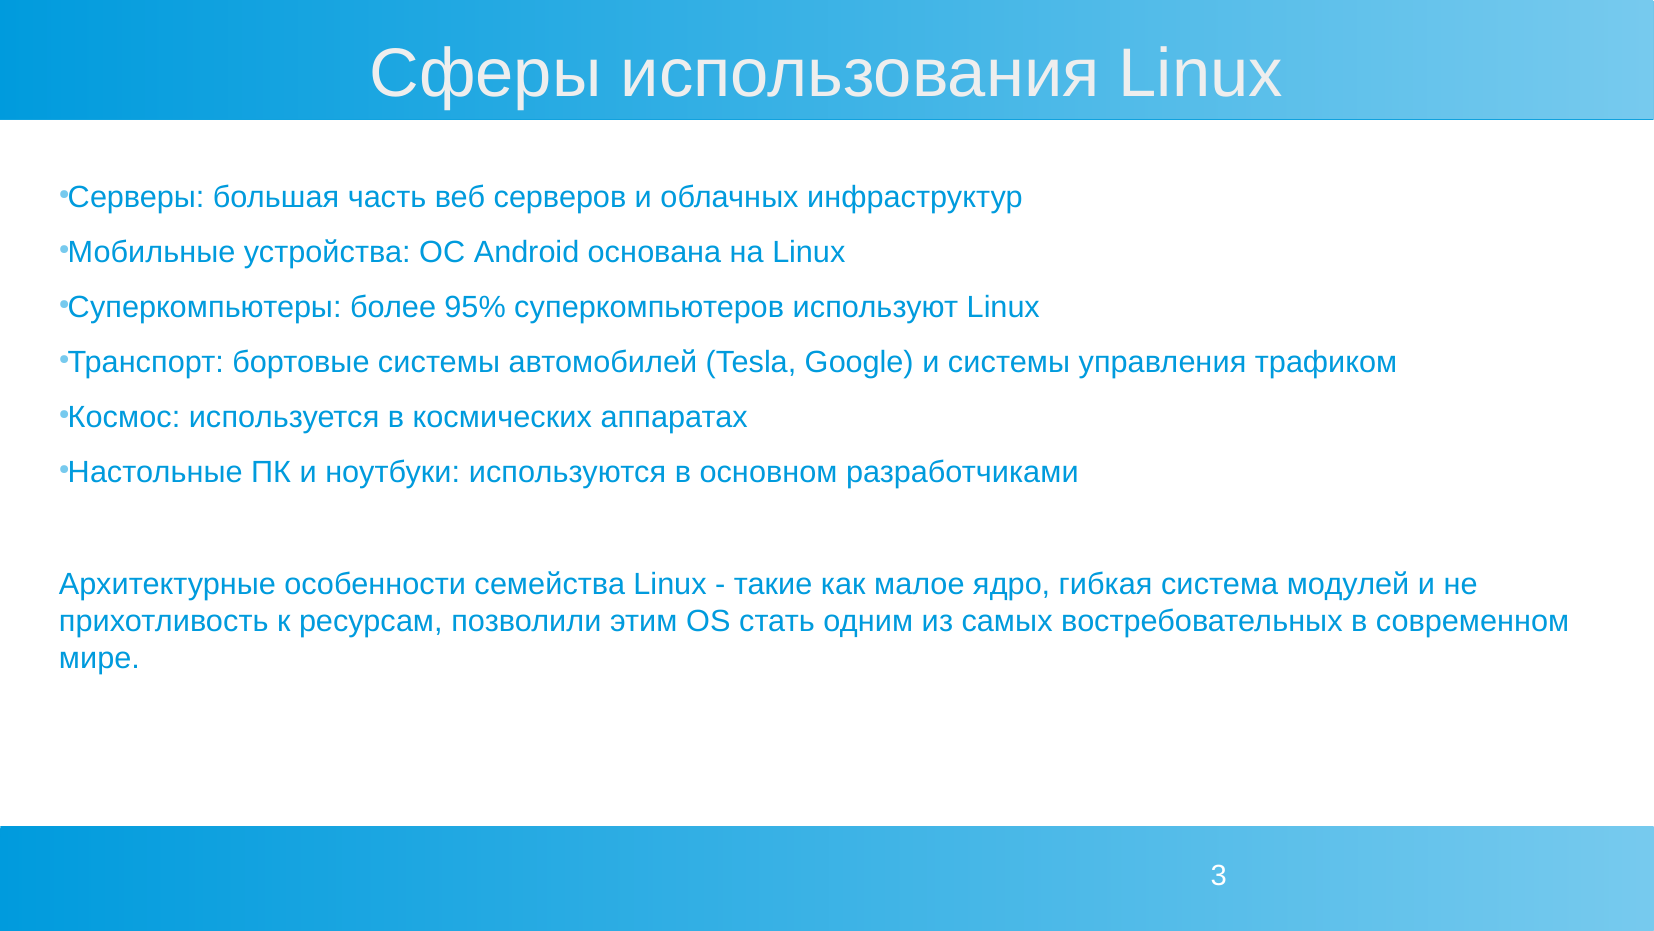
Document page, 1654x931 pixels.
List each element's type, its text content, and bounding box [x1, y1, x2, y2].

title Сферы использования Linux [59, 29, 1595, 108]
text_box [1210, 856, 1595, 916]
list Серверы: большая часть веб серверов и облачных инфраструктур Мобильные устройства: ОС Android основана на Linux Суперкомпьютеры: более 95% суперкомпьютеров используют Linux Транспорт: бортовые системы автомобилей (Tesla, Google) и системы управления трафиком Космос: используется в космических аппаратах Настольные ПК и ноутбуки: используются в основном разработчиками Архитектурные особенности семейства Linux - такие как малое ядро, гибкая система модулей и не прихотливость к ресурсам, позволили этим OS стать одним из самых востребовательных в современном мире. [59, 177, 1595, 680]
